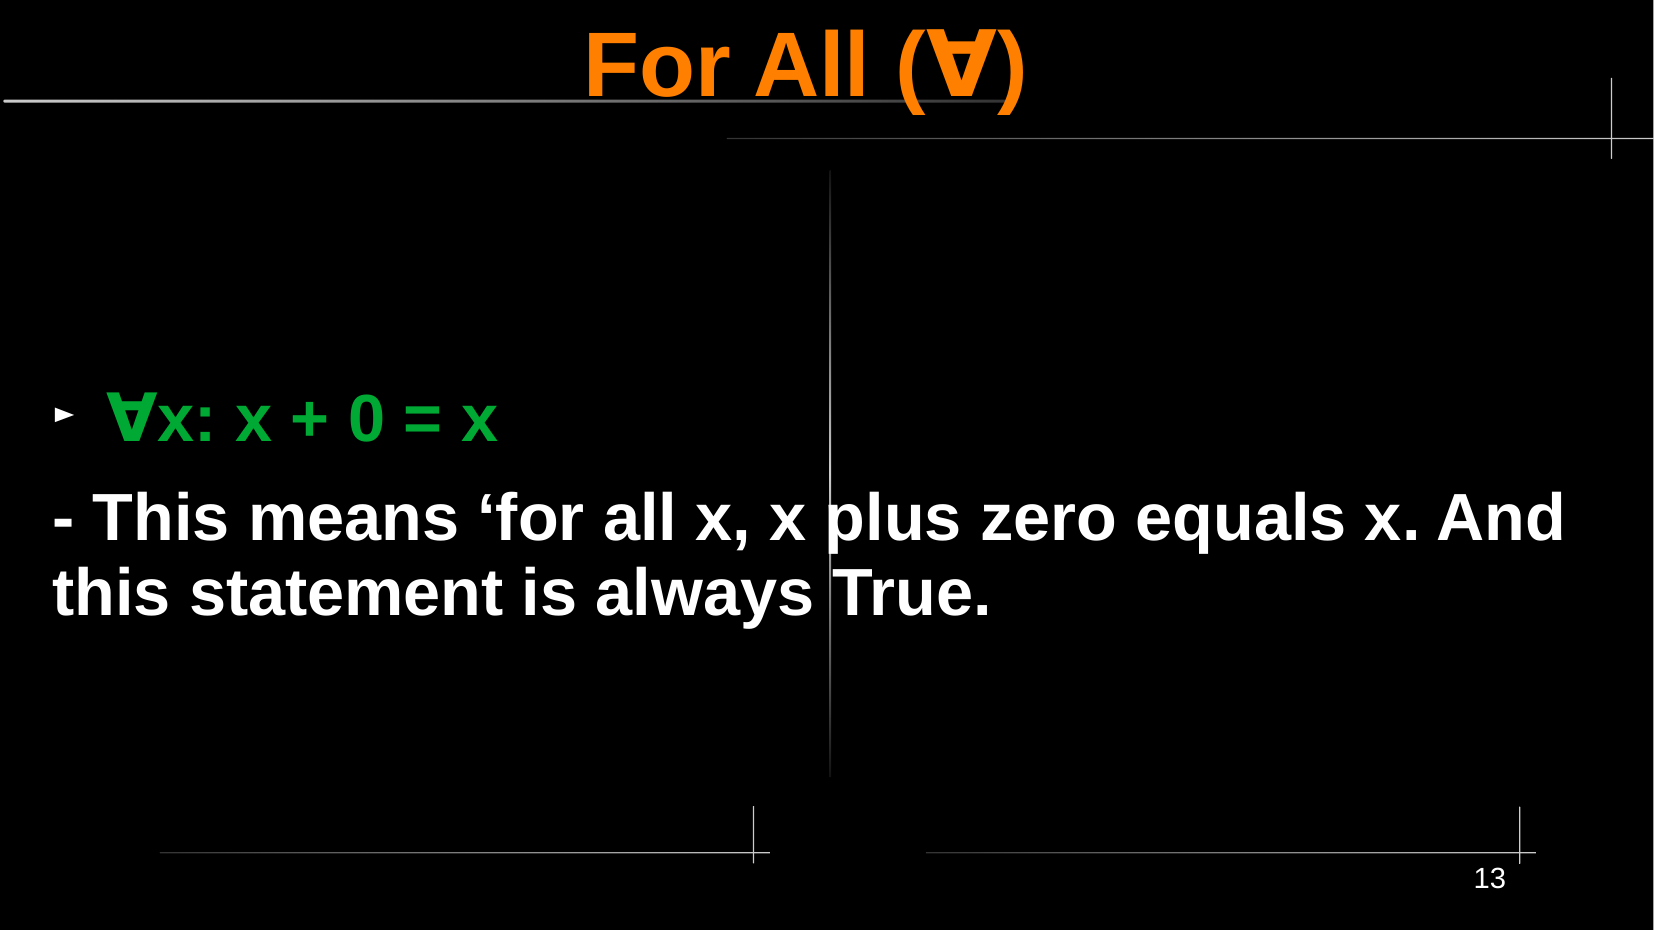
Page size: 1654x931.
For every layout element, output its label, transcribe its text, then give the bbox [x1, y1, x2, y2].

text_box ∀x: x + 0 = x - This means ‘for all x, x plus zero equals x. And this statement is always True. [37, 373, 1651, 556]
title For All (∀) [23, 11, 1589, 119]
